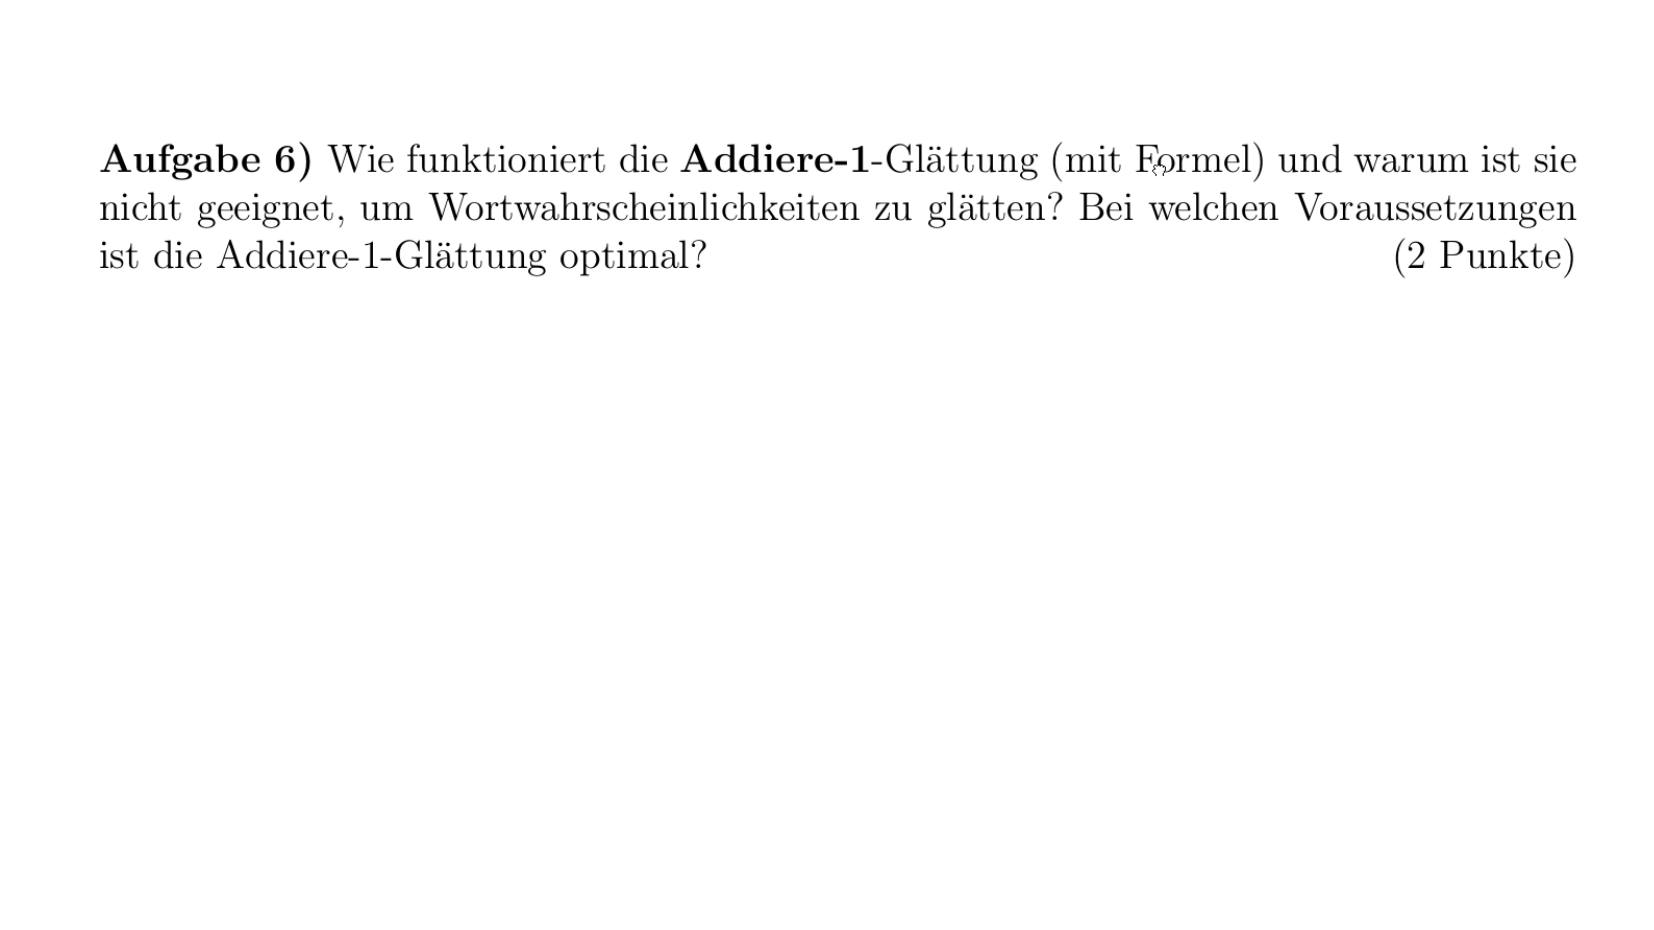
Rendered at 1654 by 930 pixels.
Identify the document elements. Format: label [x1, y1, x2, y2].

picture [75, 104, 1616, 316]
